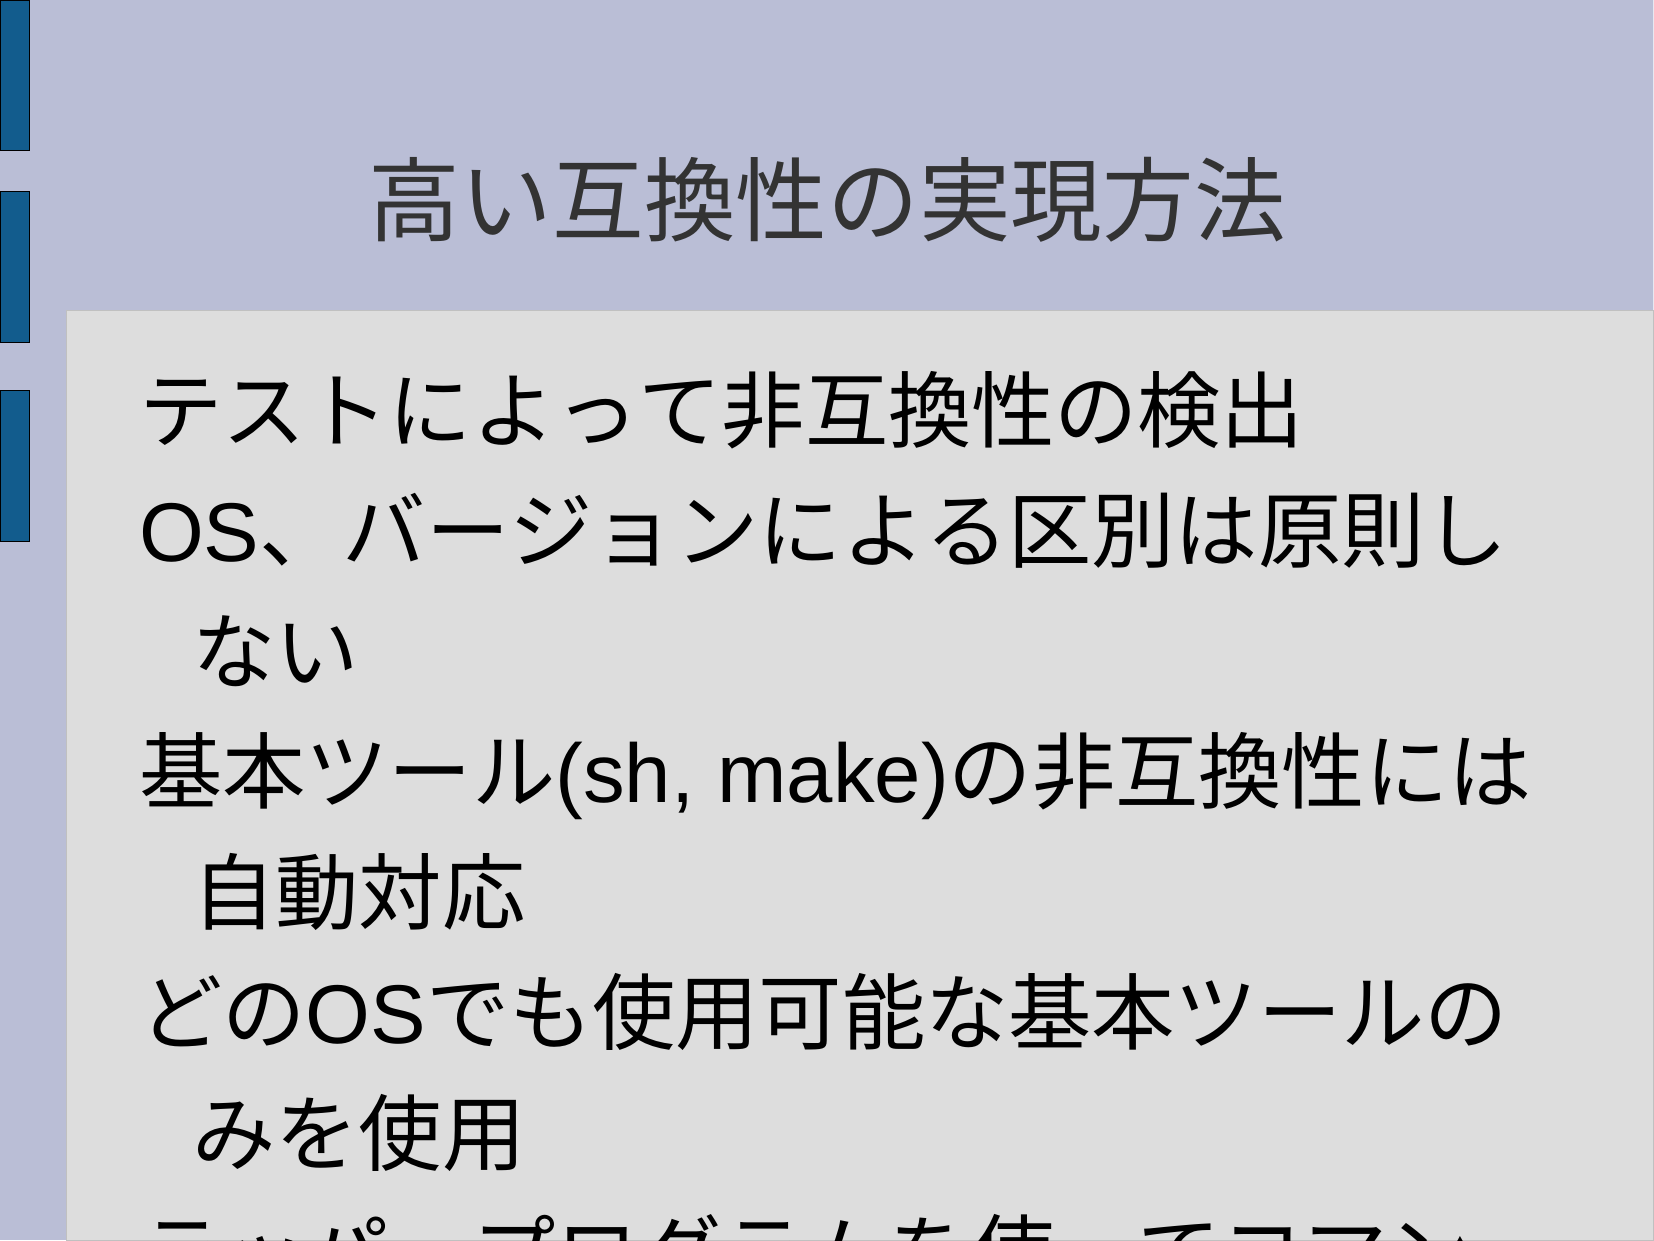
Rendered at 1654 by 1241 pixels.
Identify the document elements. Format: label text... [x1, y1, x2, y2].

list テストによって非互換性の検出 OS、バージョンによる区別は原則しない 基本ツール(sh, make)の非互換性には自動対応 どのOSでも使用可能な基本ツールのみを使用 ラッパープログラムを使ってコマンドやオプションの差異を吸収 [121, 344, 1534, 1128]
title 高い互換性の実現方法 [121, 91, 1534, 299]
